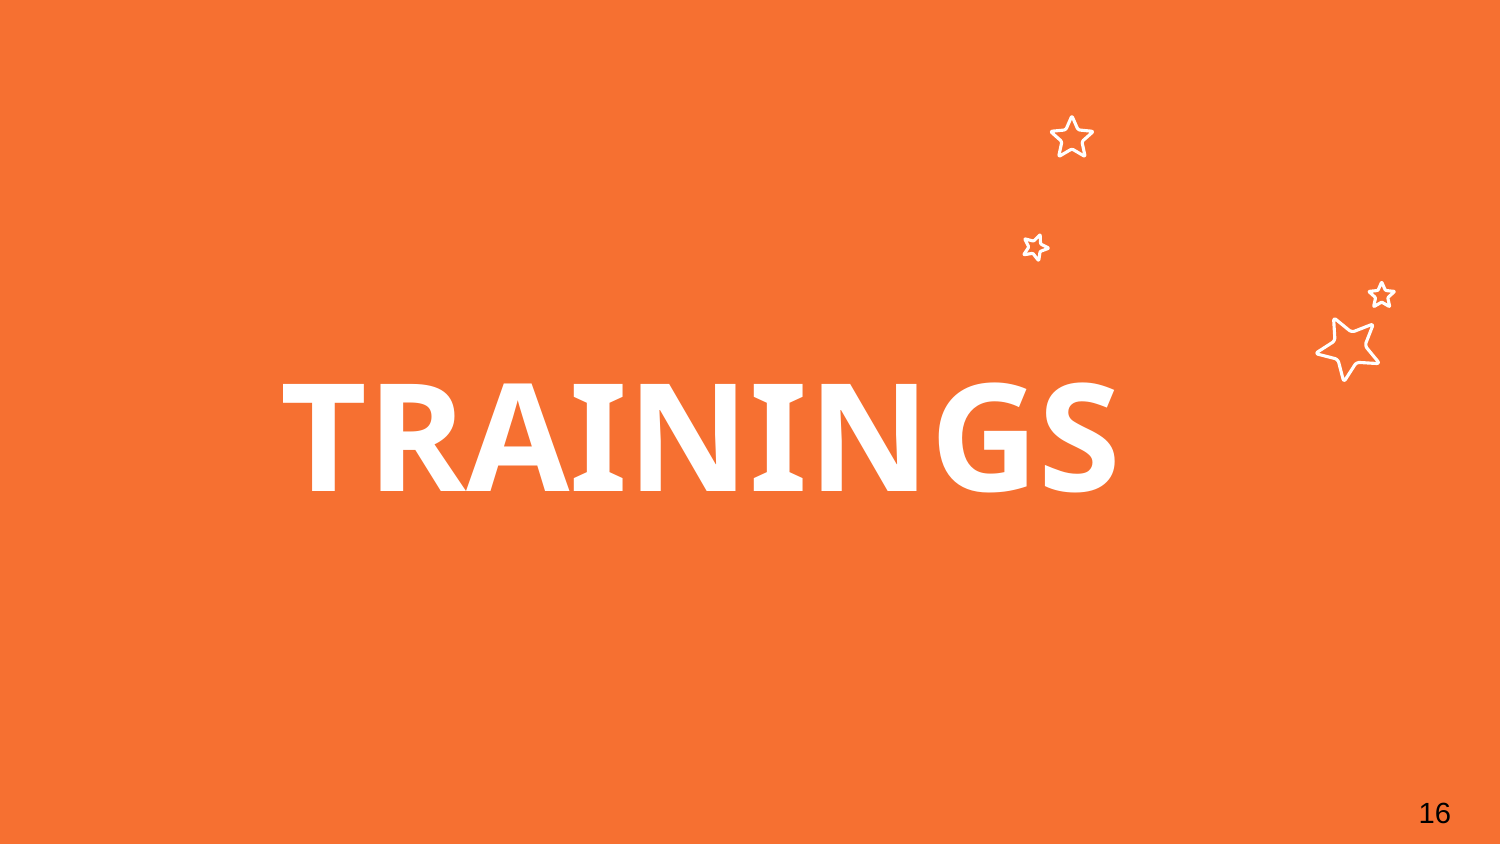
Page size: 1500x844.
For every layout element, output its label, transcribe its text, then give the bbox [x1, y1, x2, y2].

slide_number <number> [1403, 779, 1494, 844]
title TRAININGS [265, 326, 1235, 518]
